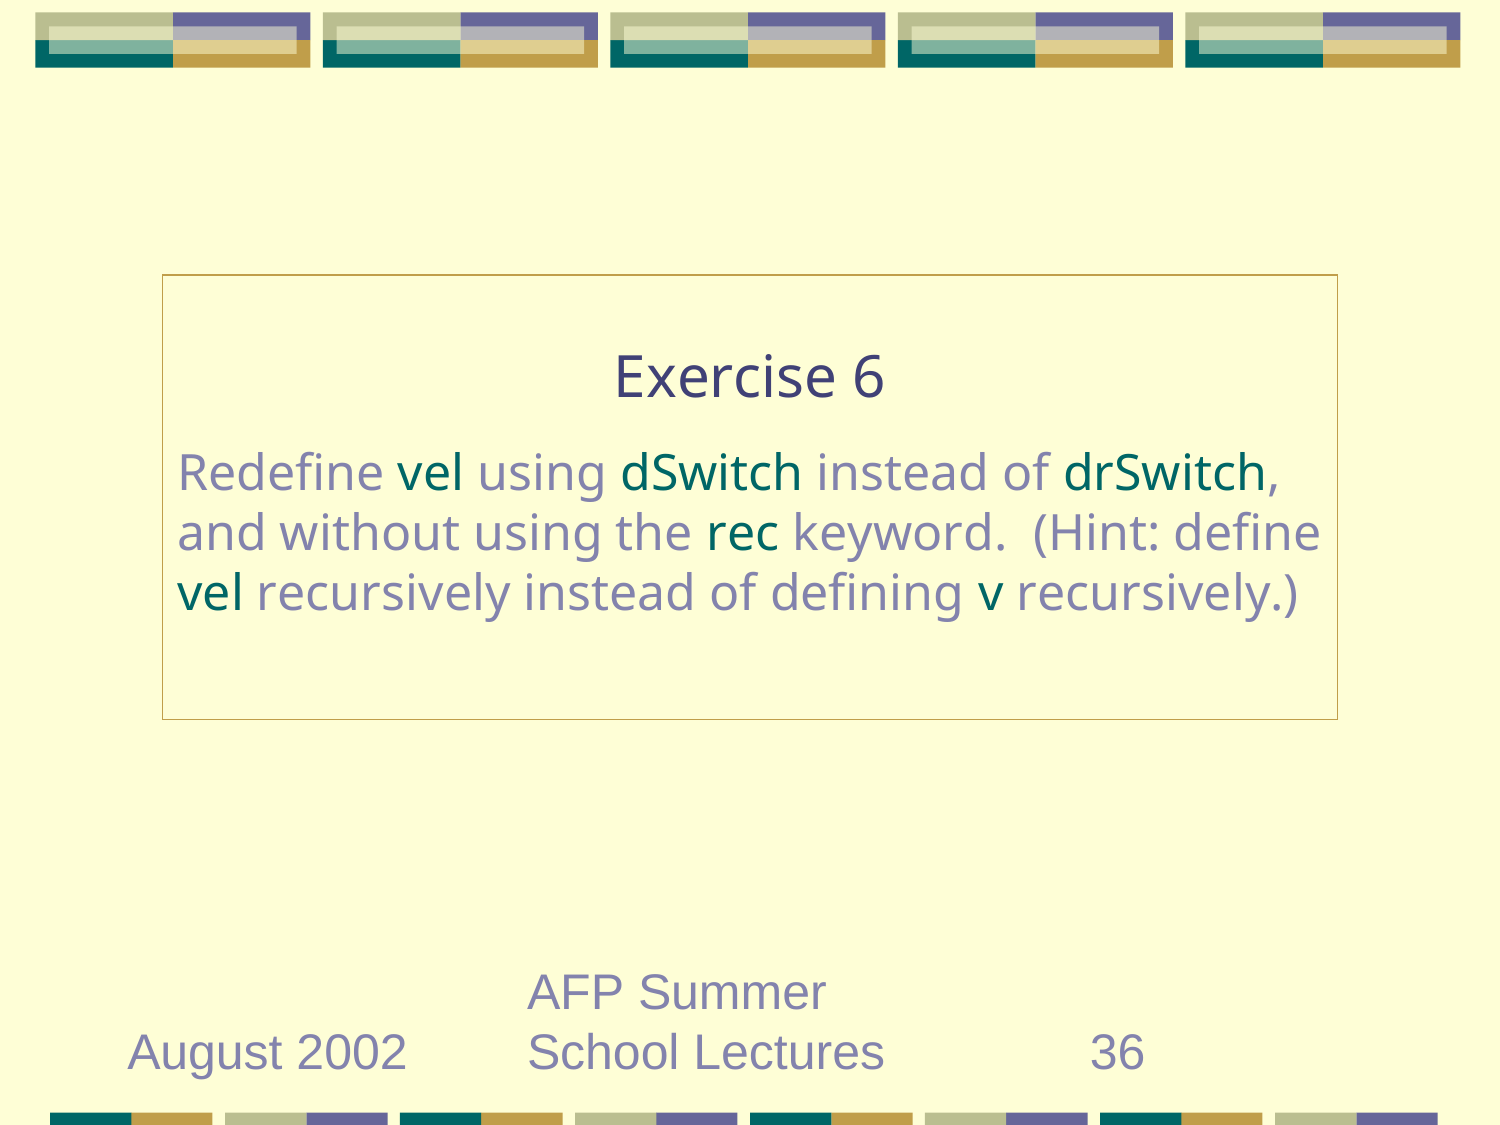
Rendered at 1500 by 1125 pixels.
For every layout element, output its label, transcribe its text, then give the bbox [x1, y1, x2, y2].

text_box Exercise 6 Redefine vel using dSwitch instead of drSwitch, and without using the rec keyword. (Hint: define vel recursively instead of defining v recursively.)‏ [162, 274, 1338, 720]
